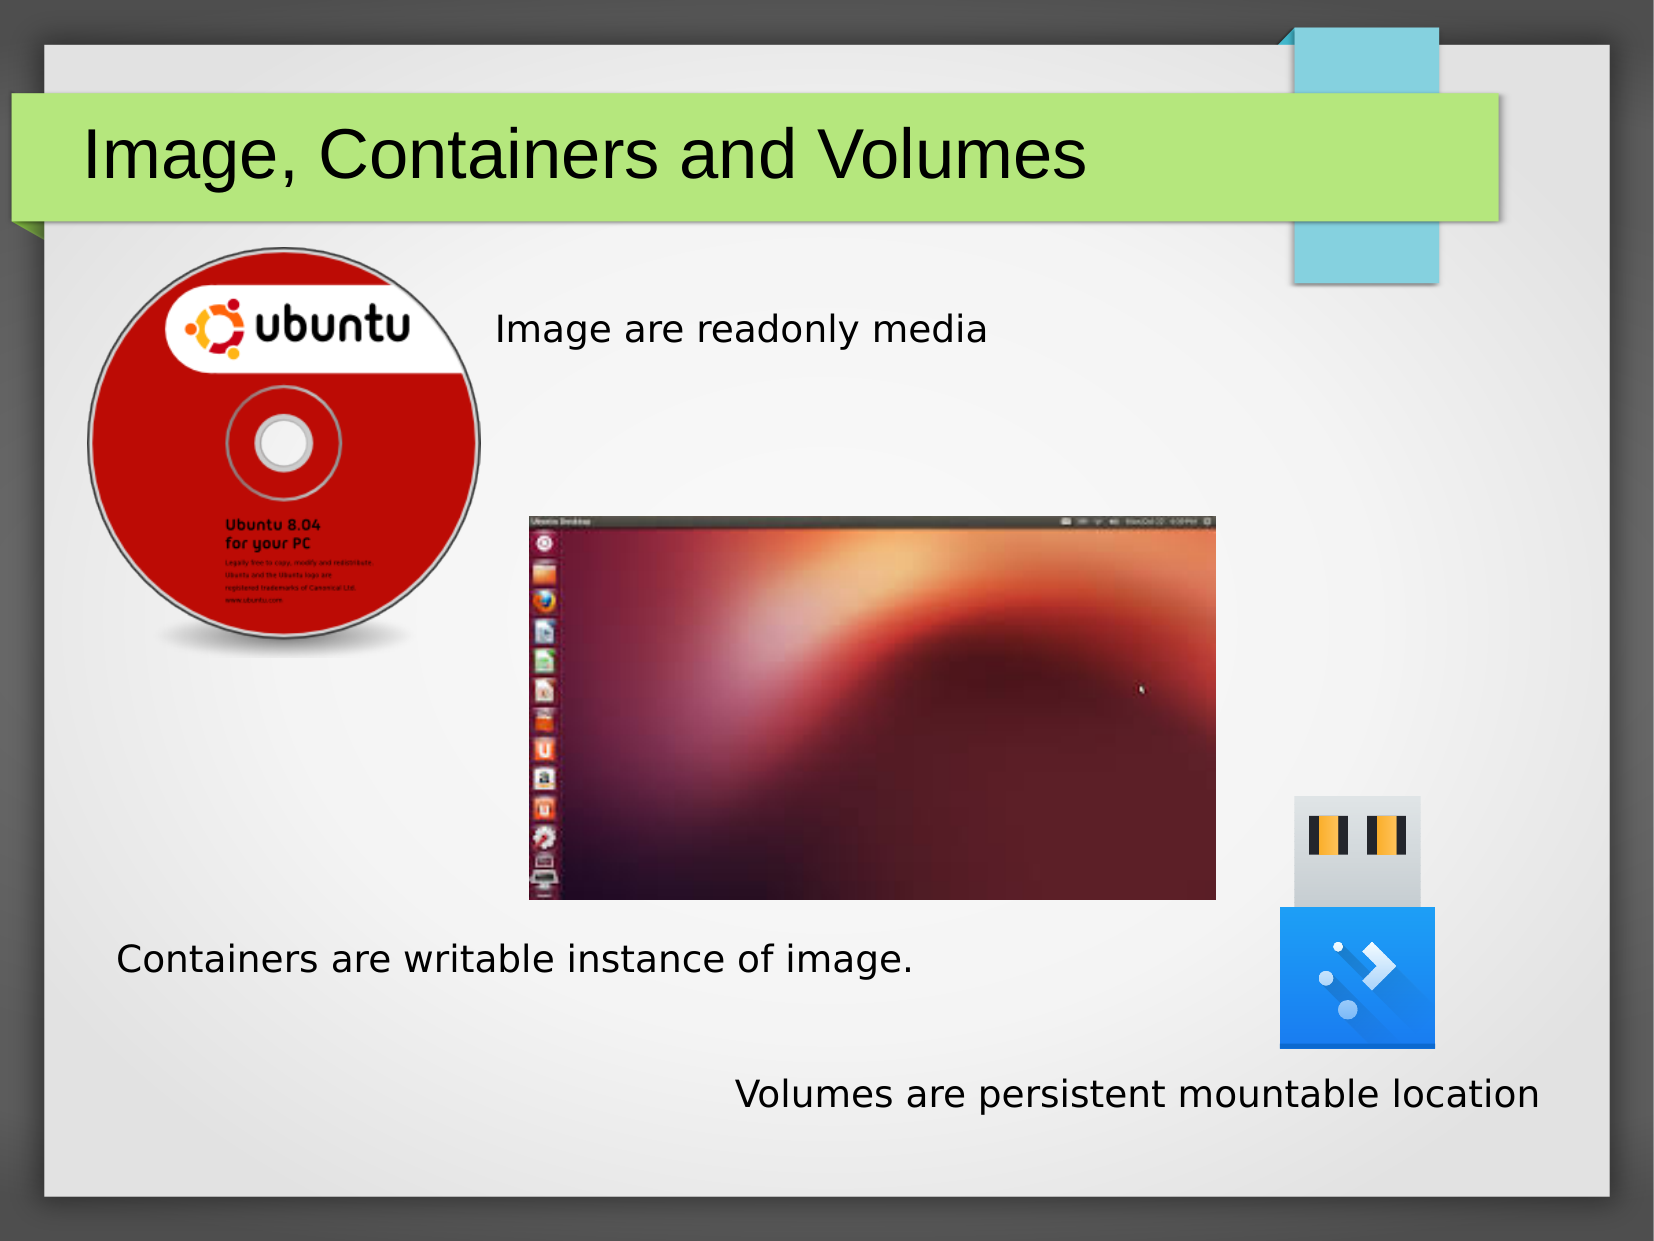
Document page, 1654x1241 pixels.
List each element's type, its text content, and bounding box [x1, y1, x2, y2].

title Image, Containers and Volumes [82, 94, 1264, 213]
text_box Image are readonly media [480, 300, 1016, 359]
text_box Containers are writable instance of image. [101, 930, 931, 989]
text_box Volumes are persistent mountable location [720, 1065, 1557, 1124]
picture [0, 0, 1654, 1241]
